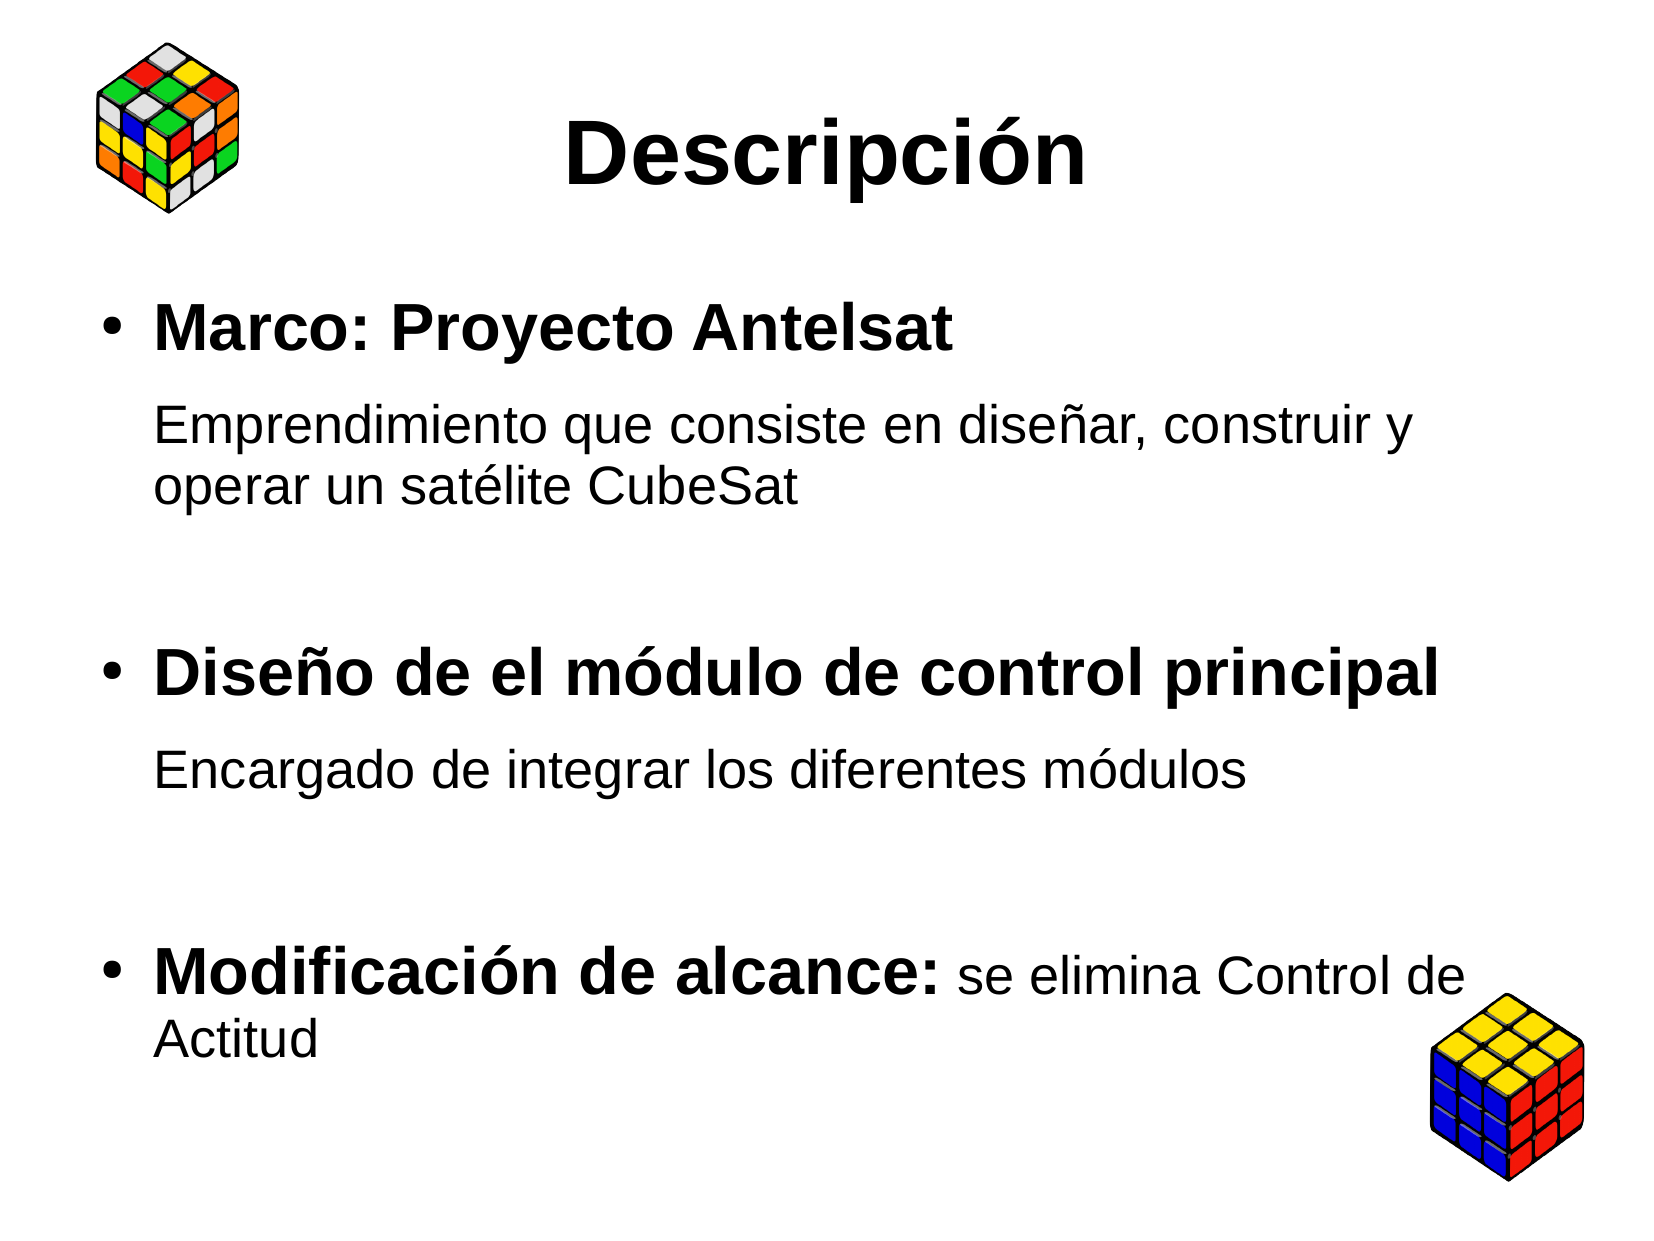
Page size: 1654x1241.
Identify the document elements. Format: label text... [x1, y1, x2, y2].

picture [56, 0, 300, 301]
list Marco: Proyecto Antelsat Emprendimiento que consiste en diseñar, construir y operar un satélite CubeSat Diseño de el módulo de control principal Encargado de integrar los diferentes módulos Modificación de alcance: se elimina Control de Actitud [82, 290, 1571, 1109]
title Descripción [300, 49, 1571, 257]
picture [1387, 862, 1650, 1241]
